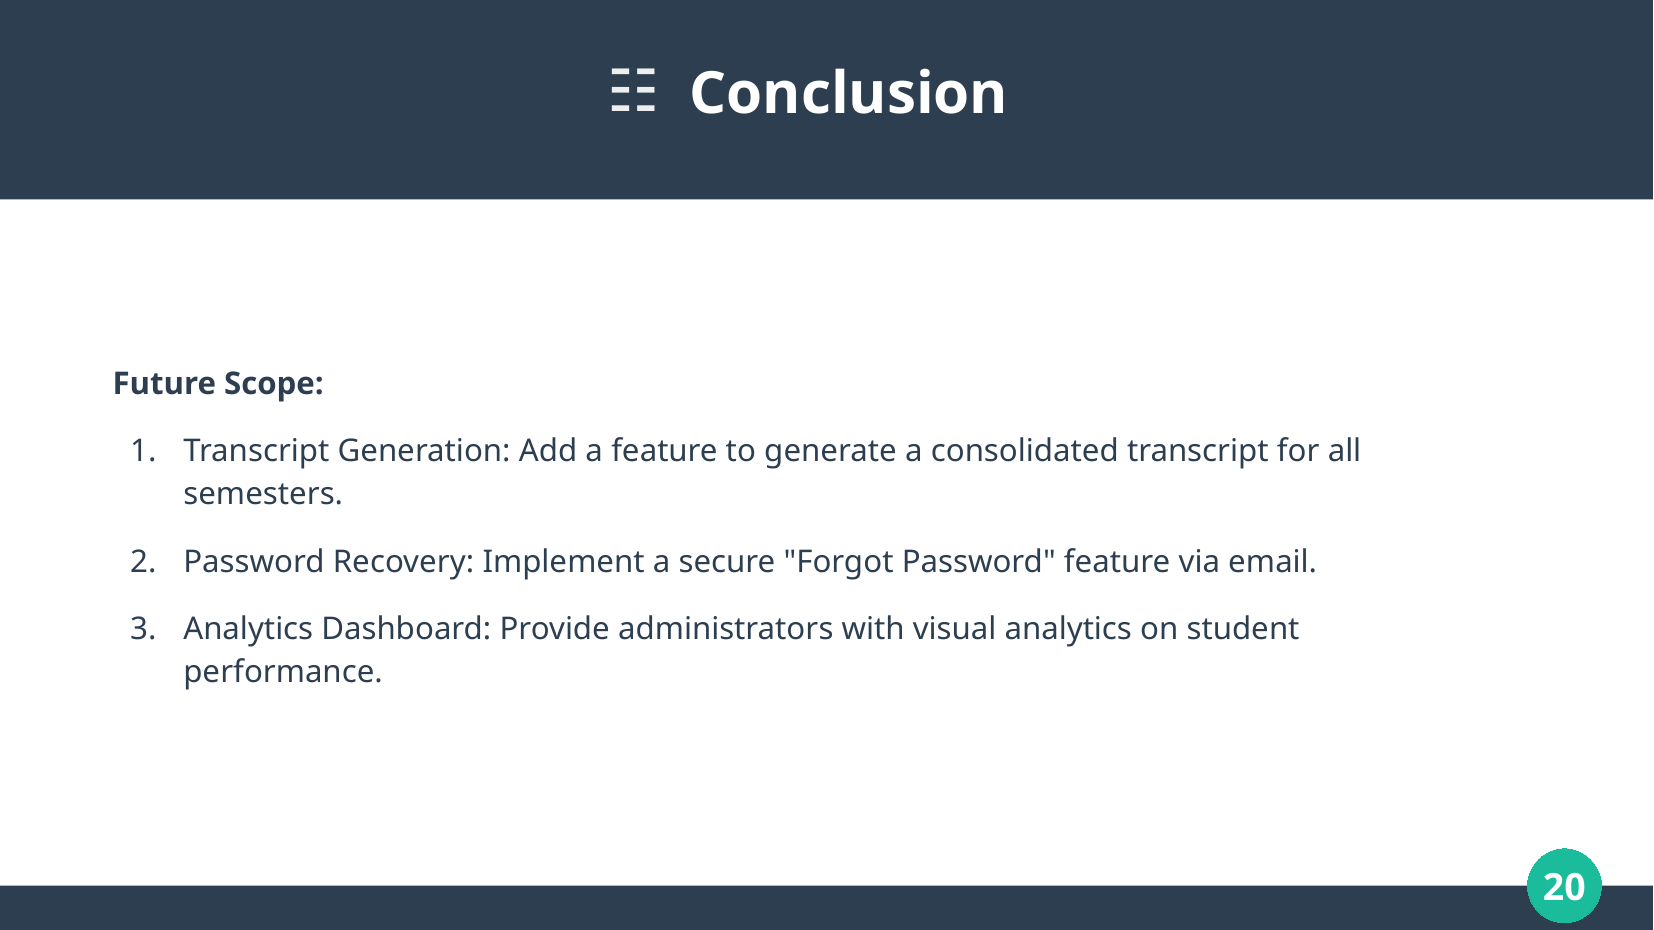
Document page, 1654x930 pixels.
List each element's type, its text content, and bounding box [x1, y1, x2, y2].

title Conclusion [40, 32, 1576, 151]
list Future Scope: Transcript Generation: Add a feature to generate a consolidated transcript for all semesters. Password Recovery: Implement a secure "Forgot Password" feature via email. Analytics Dashboard: Provide administrators with visual analytics on student performance. [112, 360, 1501, 699]
